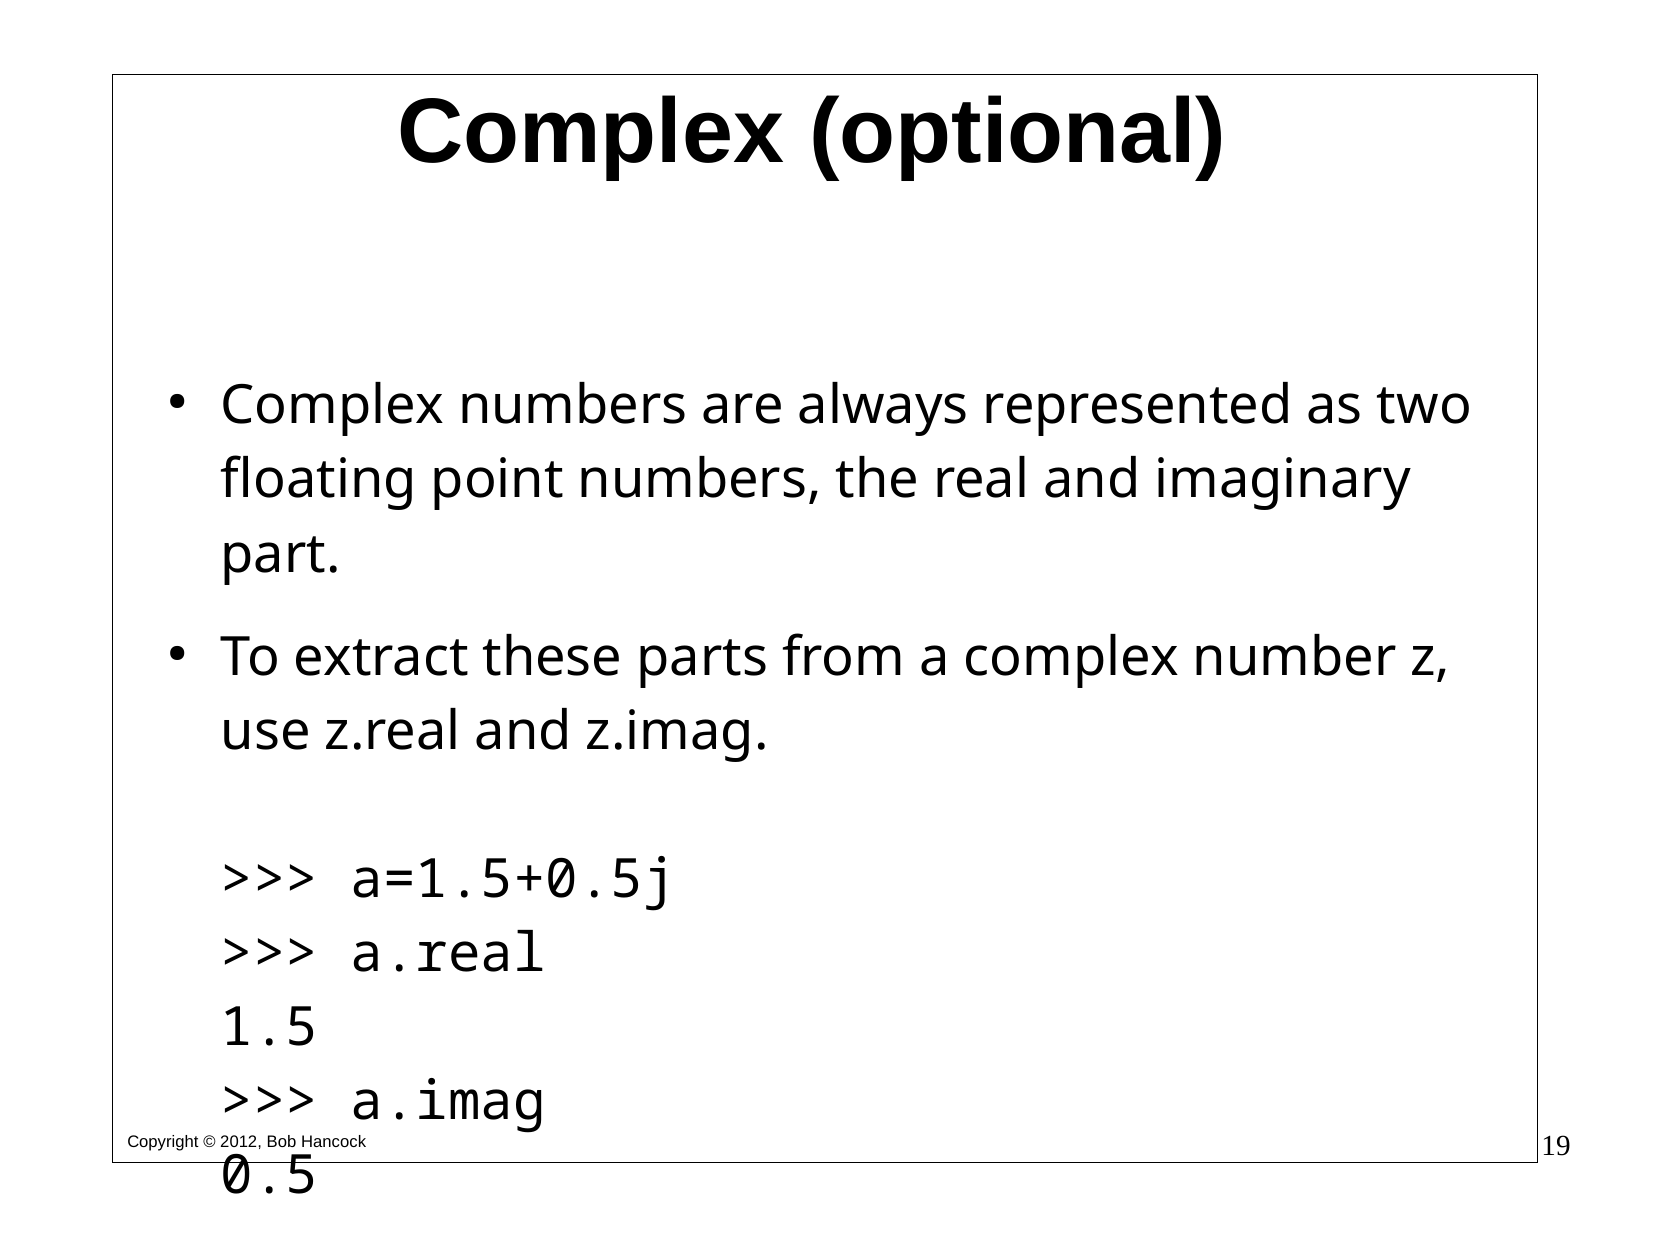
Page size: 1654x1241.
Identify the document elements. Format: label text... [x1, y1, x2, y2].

title Complex (optional) [112, 75, 1538, 188]
list Complex numbers are always represented as two floating point numbers, the real and imaginary part. To extract these parts from a complex number z, use z.real and z.imag. >>> a=1.5+0.5j >>> a.real 1.5 >>> a.imag 0.5 [150, 262, 1501, 1126]
text_box Copyright © 2012, Bob Hancock [112, 1125, 382, 1159]
